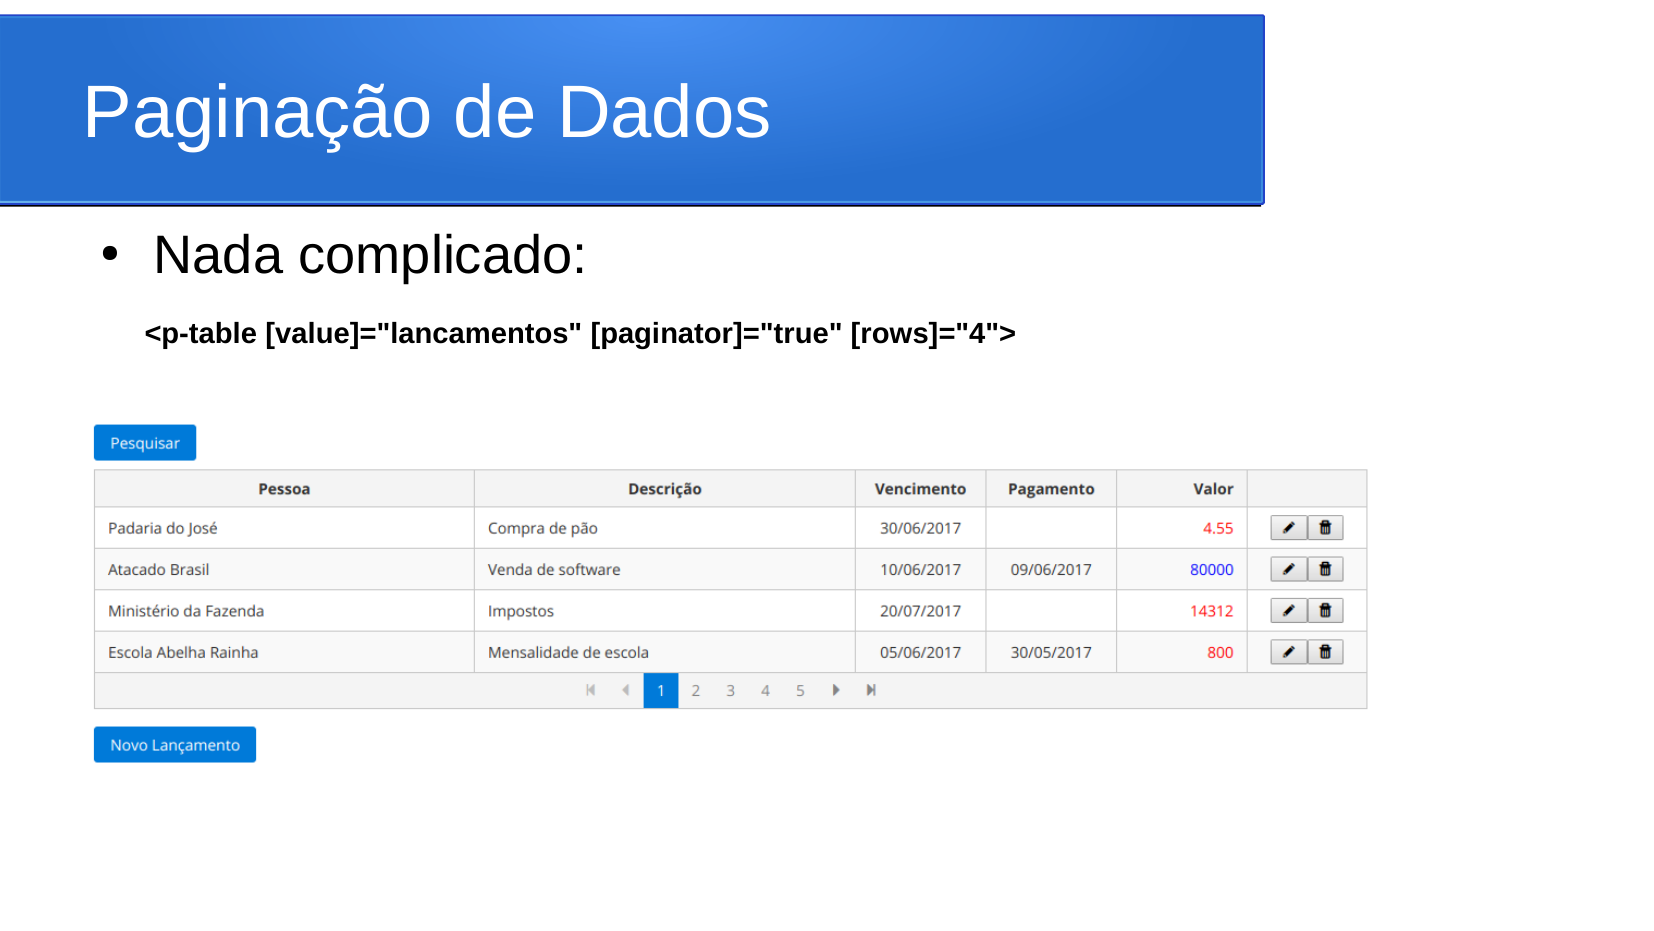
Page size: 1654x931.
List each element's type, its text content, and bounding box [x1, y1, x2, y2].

picture [82, 417, 1398, 780]
list Nada complicado: [82, 224, 1571, 764]
title Paginação de Dados [82, 35, 1235, 189]
text_box <p-table [value]="lancamentos" [paginator]="true" [rows]="4"> [129, 309, 1182, 390]
